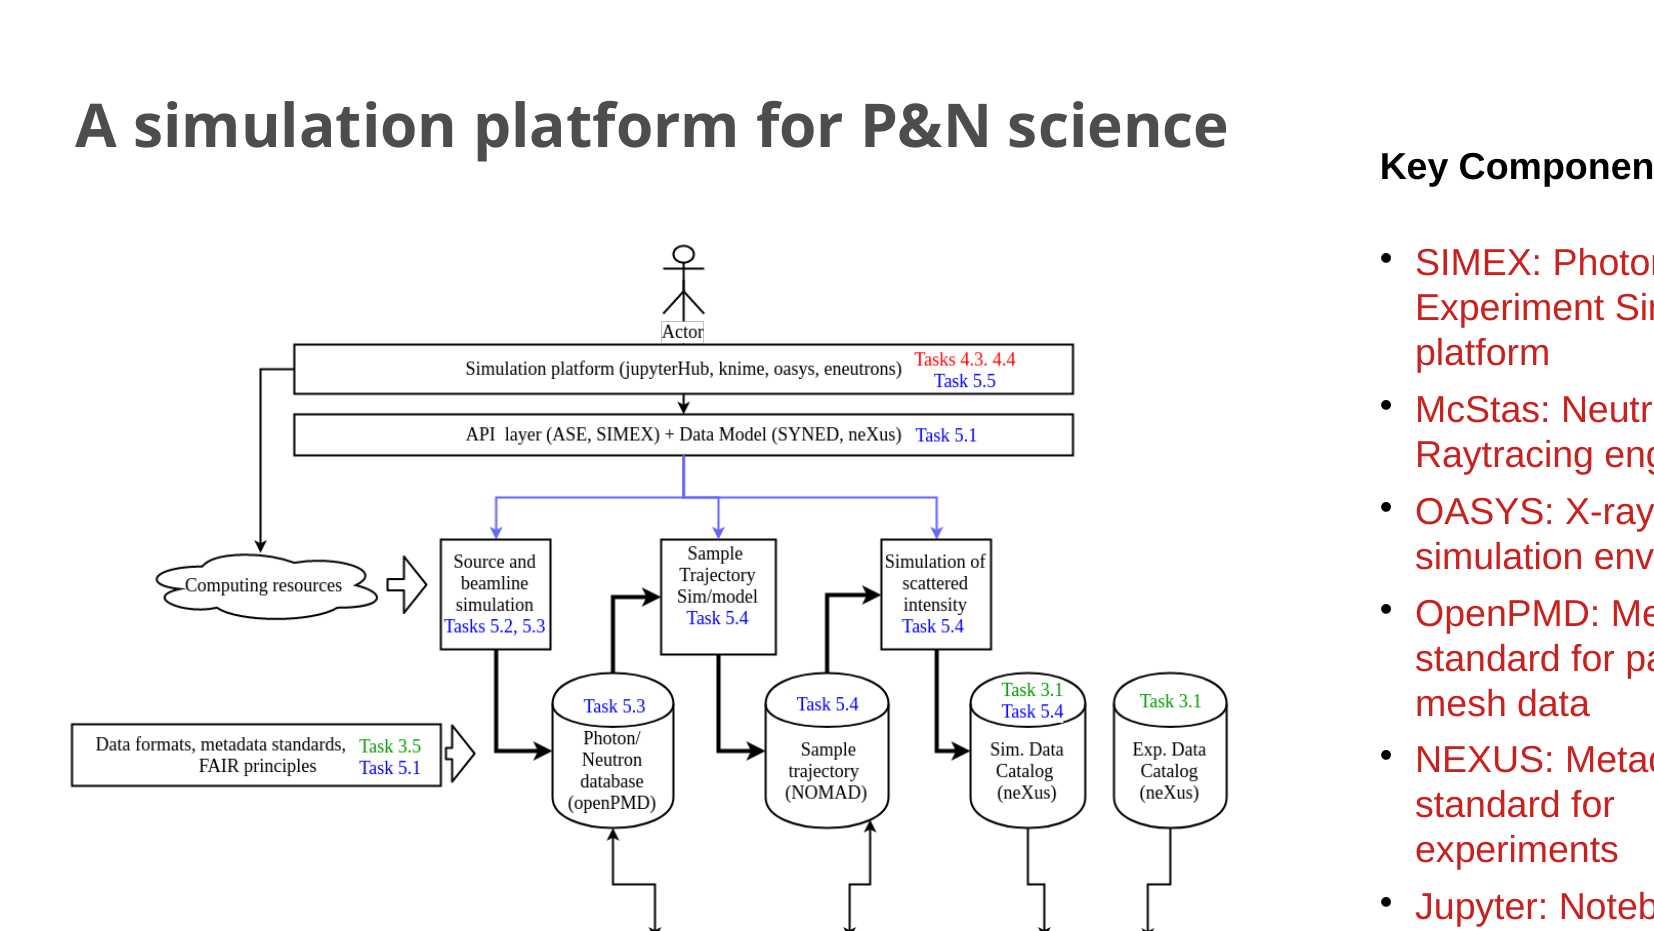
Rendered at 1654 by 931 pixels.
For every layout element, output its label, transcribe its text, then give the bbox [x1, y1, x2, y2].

text_box A simulation platform for P&N science [75, 52, 1275, 194]
text_box Key Components SIMEX: Photon Experiment Simulation platform McStas: Neutron Raytracing engine OASYS: X-ray optics simulation environment OpenPMD: Metadata standard for particle-mesh data NEXUS: Metadata standard for experiments Jupyter: Notebook based data analysis and computation platform [1364, 134, 1654, 931]
picture [50, 224, 1260, 931]
